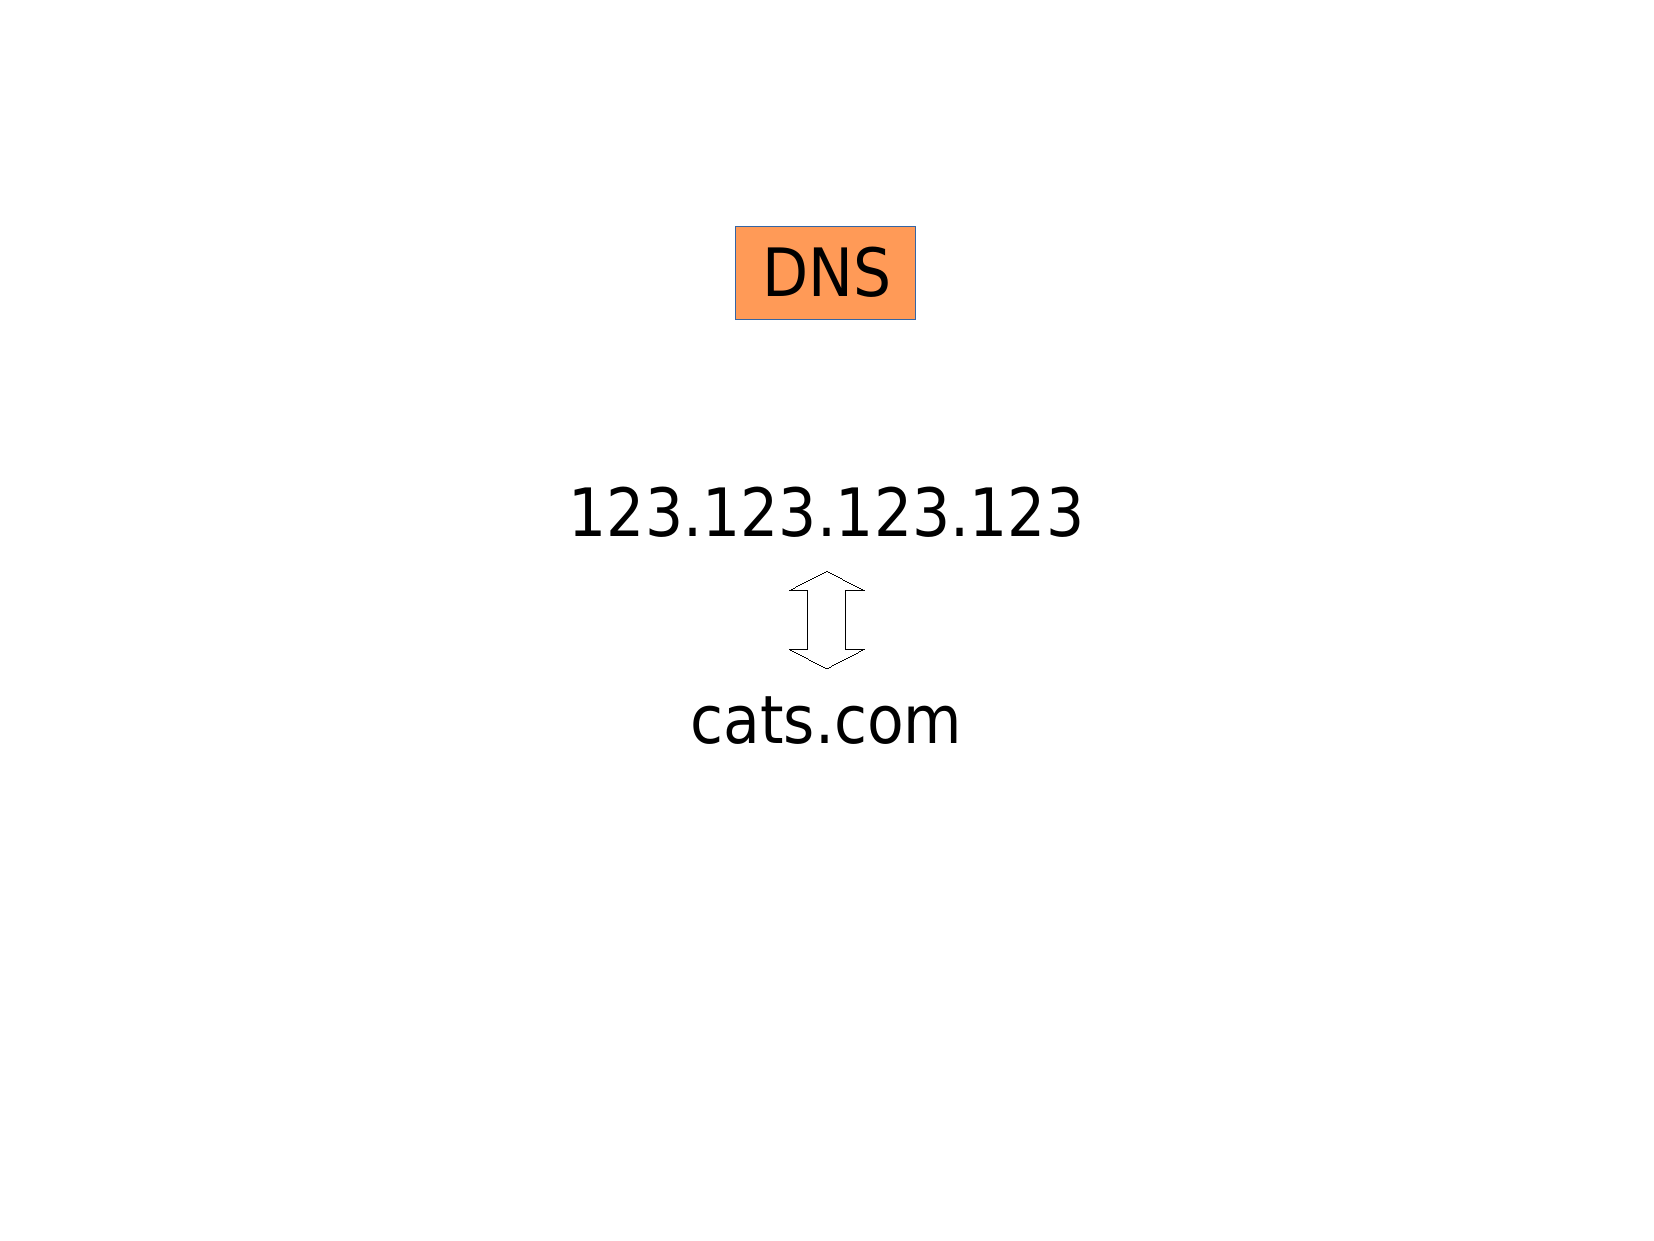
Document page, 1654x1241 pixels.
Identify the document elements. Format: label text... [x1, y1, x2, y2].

text_box 123.123.123.123 [505, 467, 1149, 560]
text_box [789, 571, 865, 669]
text_box DNS [616, 226, 1037, 320]
text_box cats.com [505, 673, 1149, 767]
